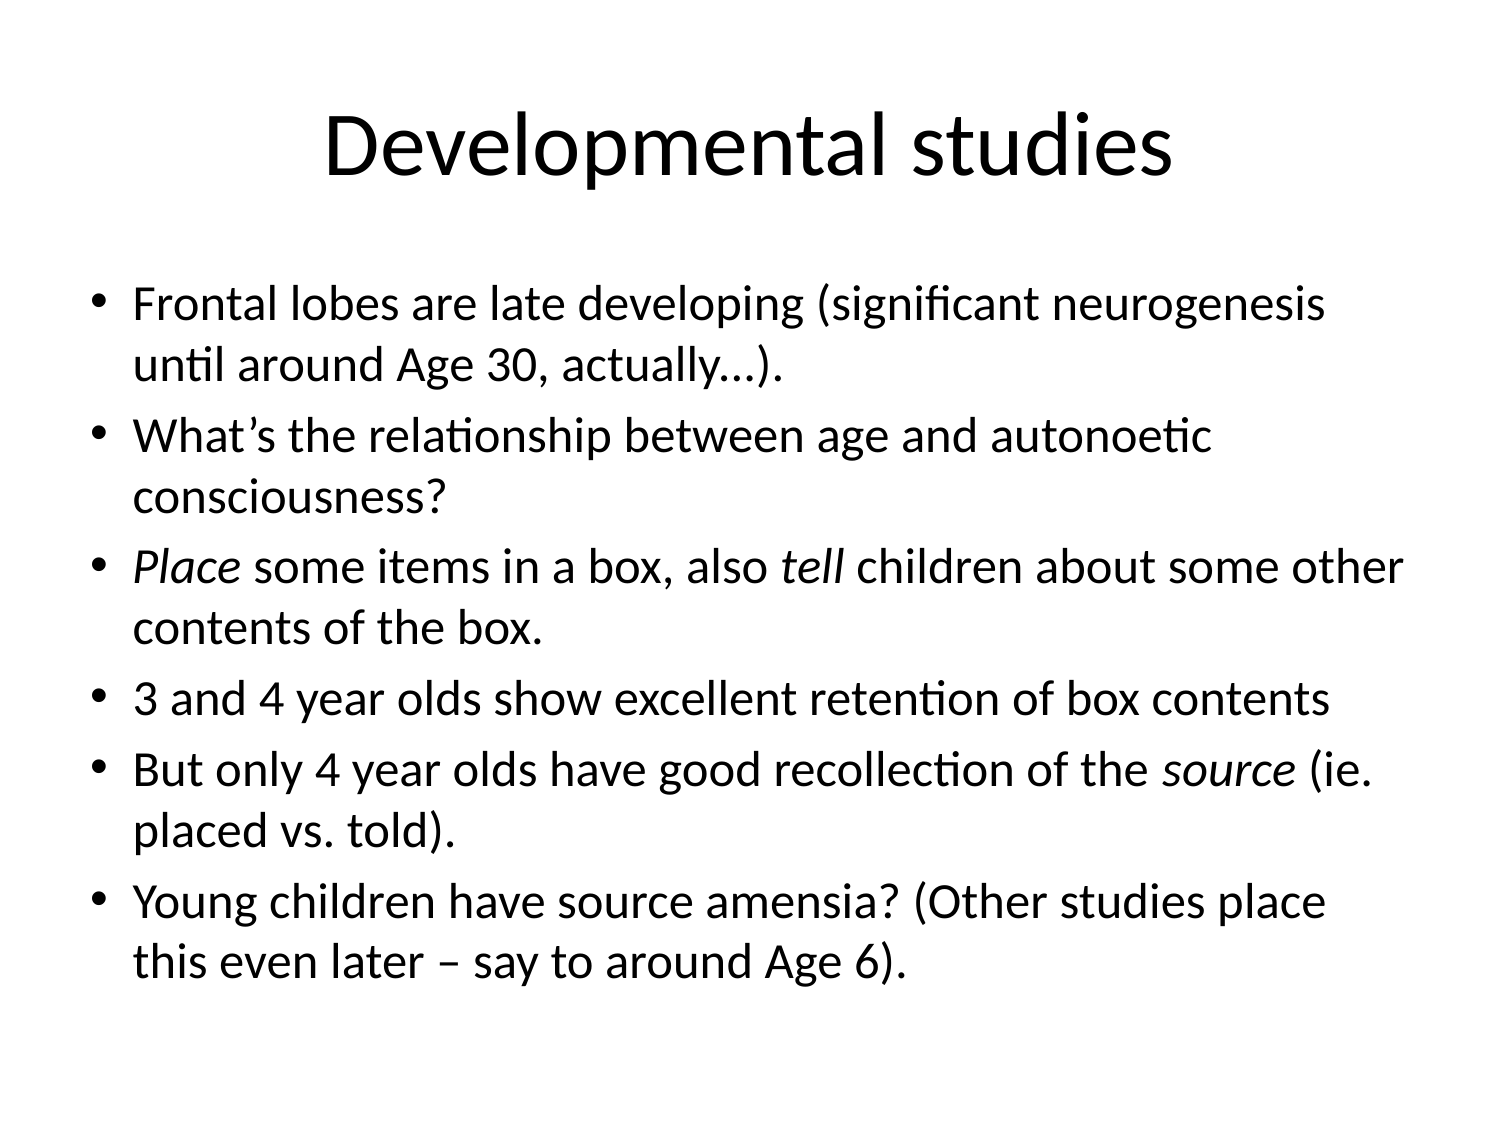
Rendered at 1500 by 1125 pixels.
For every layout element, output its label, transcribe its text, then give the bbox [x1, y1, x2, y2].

title Developmental studies [75, 45, 1425, 233]
list Frontal lobes are late developing (significant neurogenesis until around Age 30, actually...). What’s the relationship between age and autonoetic consciousness? Place some items in a box, also tell children about some other contents of the box. 3 and 4 year olds show excellent retention of box contents But only 4 year olds have good recollection of the source (ie. placed vs. told). Young children have source amensia? (Other studies place this even later – say to around Age 6). [75, 262, 1425, 1005]
